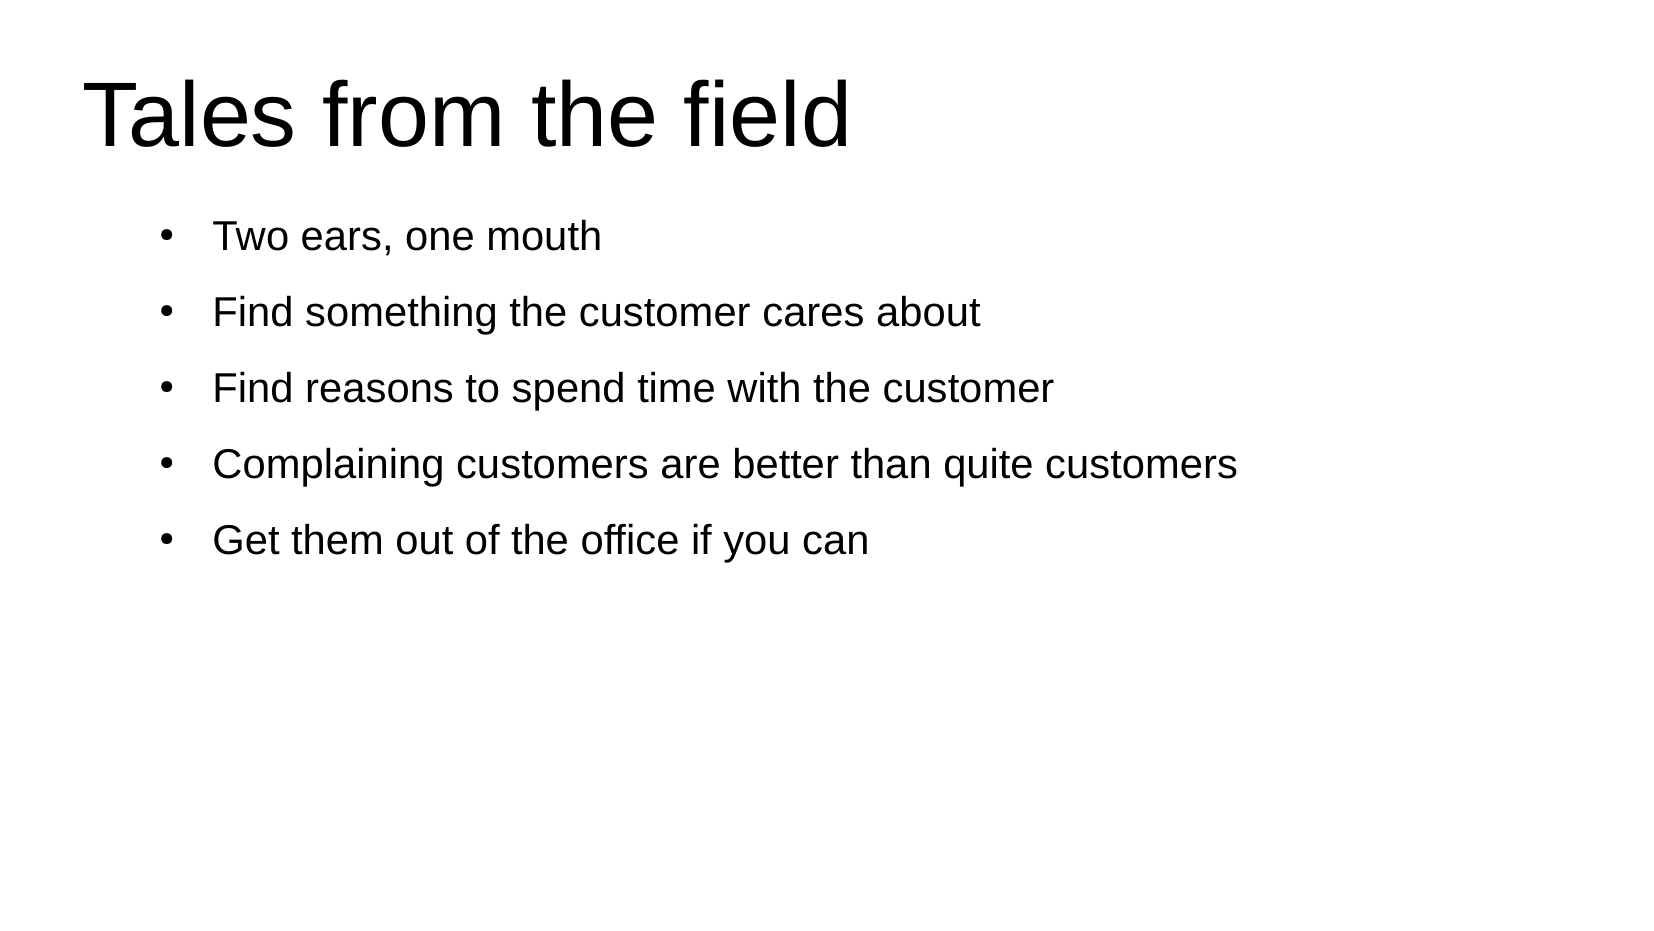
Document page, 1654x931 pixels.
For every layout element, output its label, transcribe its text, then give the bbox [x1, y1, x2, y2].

list Two ears, one mouth Find something the customer cares about Find reasons to spend time with the customer Complaining customers are better than quite customers Get them out of the office if you can [141, 212, 1501, 768]
title Tales from the field [82, 37, 1571, 193]
